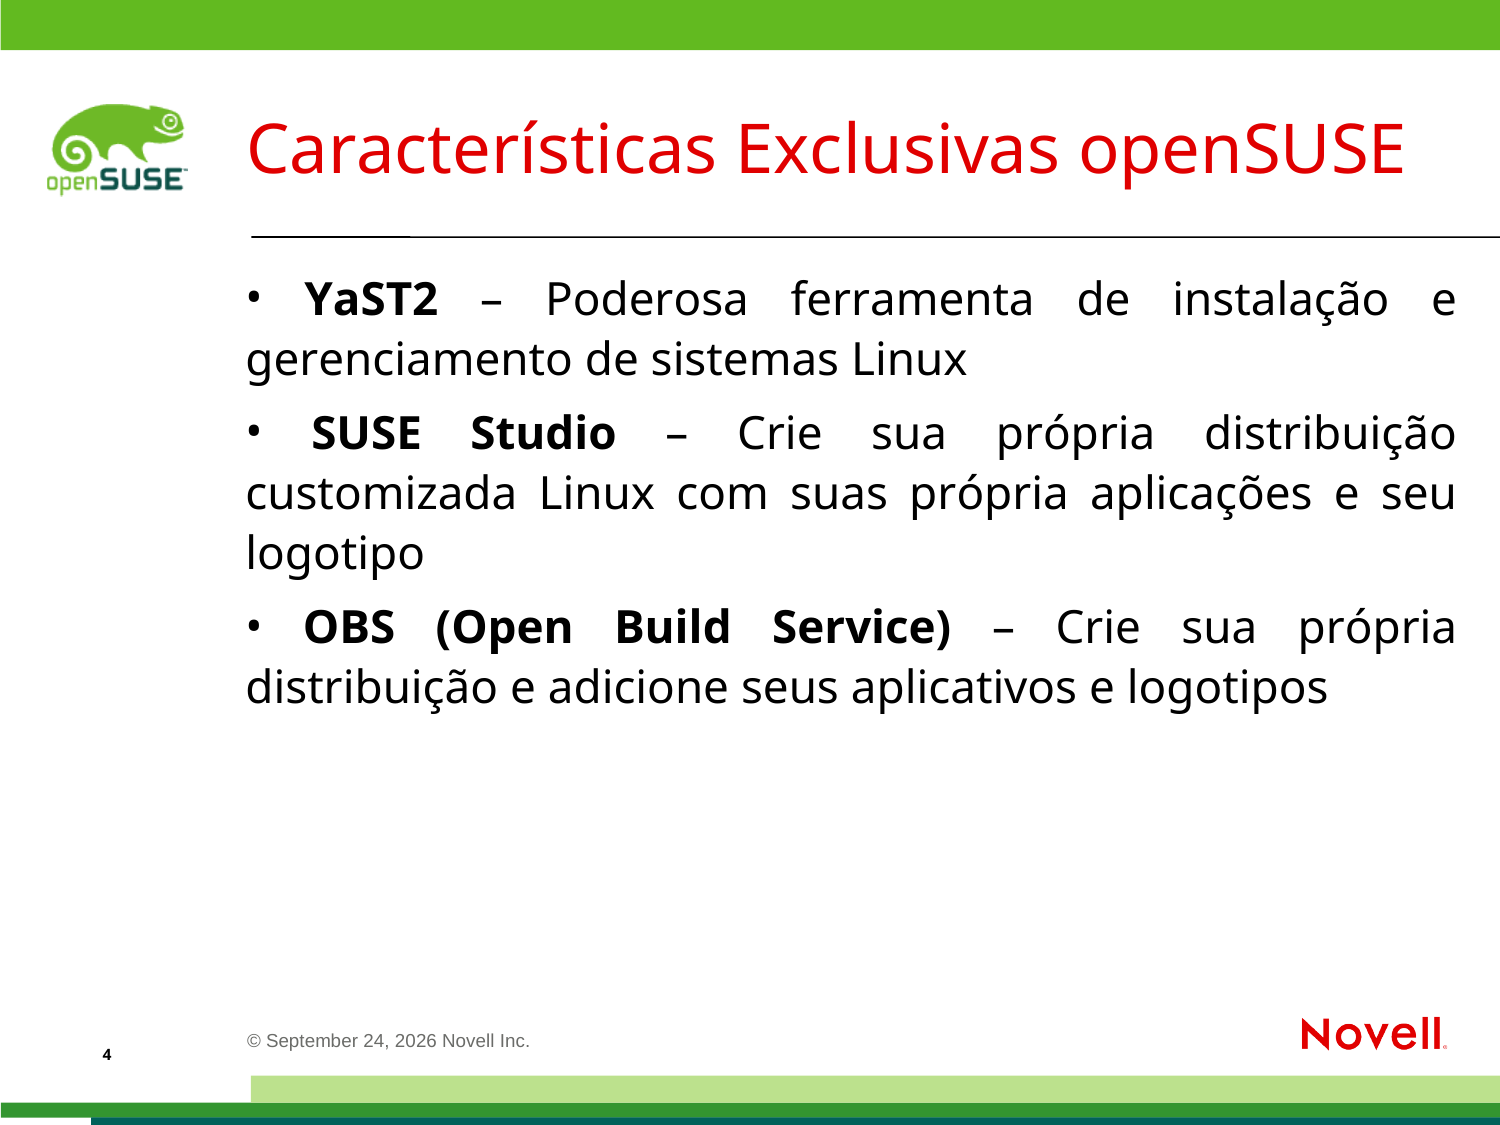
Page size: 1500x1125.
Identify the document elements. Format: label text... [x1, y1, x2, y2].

picture [47, 104, 188, 197]
picture [1295, 1011, 1453, 1056]
list YaST2 – Poderosa ferramenta de instalação e gerenciamento de sistemas Linux SUSE Studio – Crie sua própria distribuição customizada Linux com suas própria aplicações e seu logotipo OBS (Open Build Service) – Crie sua própria distribuição e adicione seus aplicativos e logotipos [245, 267, 1458, 1010]
title Características Exclusivas openSUSE [246, 68, 1409, 231]
